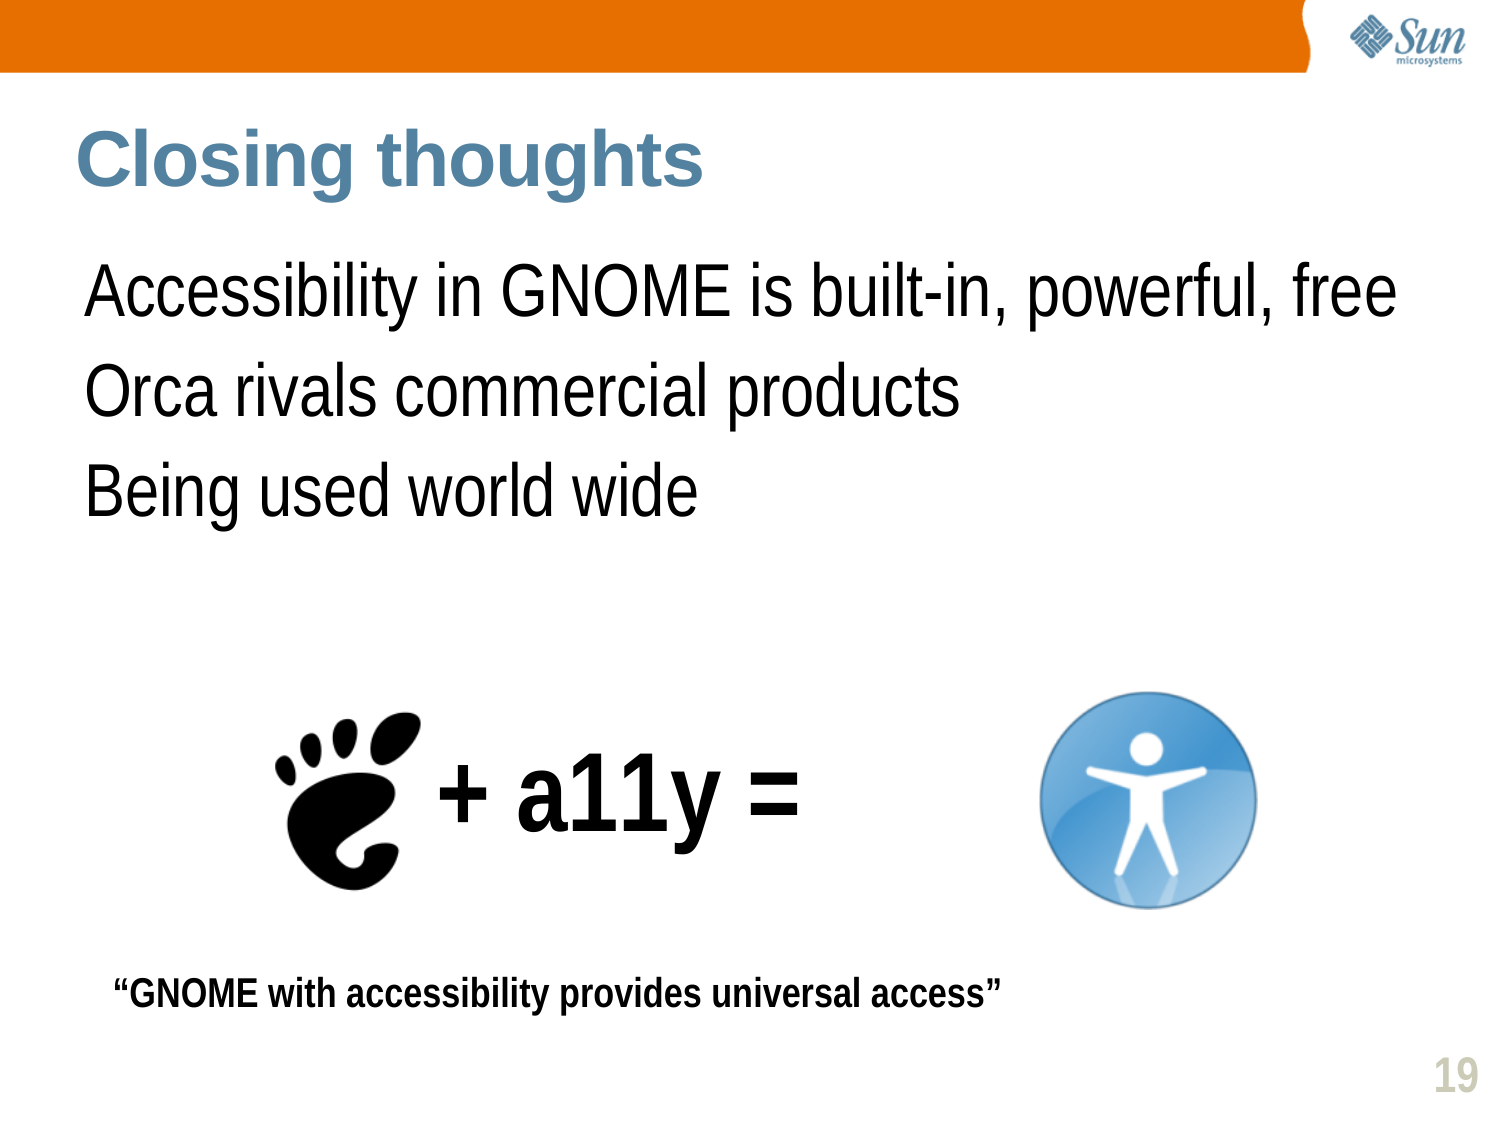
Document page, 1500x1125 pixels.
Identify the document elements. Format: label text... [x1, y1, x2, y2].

picture [1039, 691, 1258, 911]
title Closing thoughts [75, 122, 1438, 228]
text_box “GNOME with accessibility provides universal access” [112, 975, 1500, 1024]
picture [0, 0, 1500, 75]
list Accessibility in GNOME is built-in, powerful, free Orca rivals commercial products Being used world wide [64, 257, 1463, 952]
picture [254, 708, 442, 896]
text_box + a11y = [436, 743, 1010, 875]
